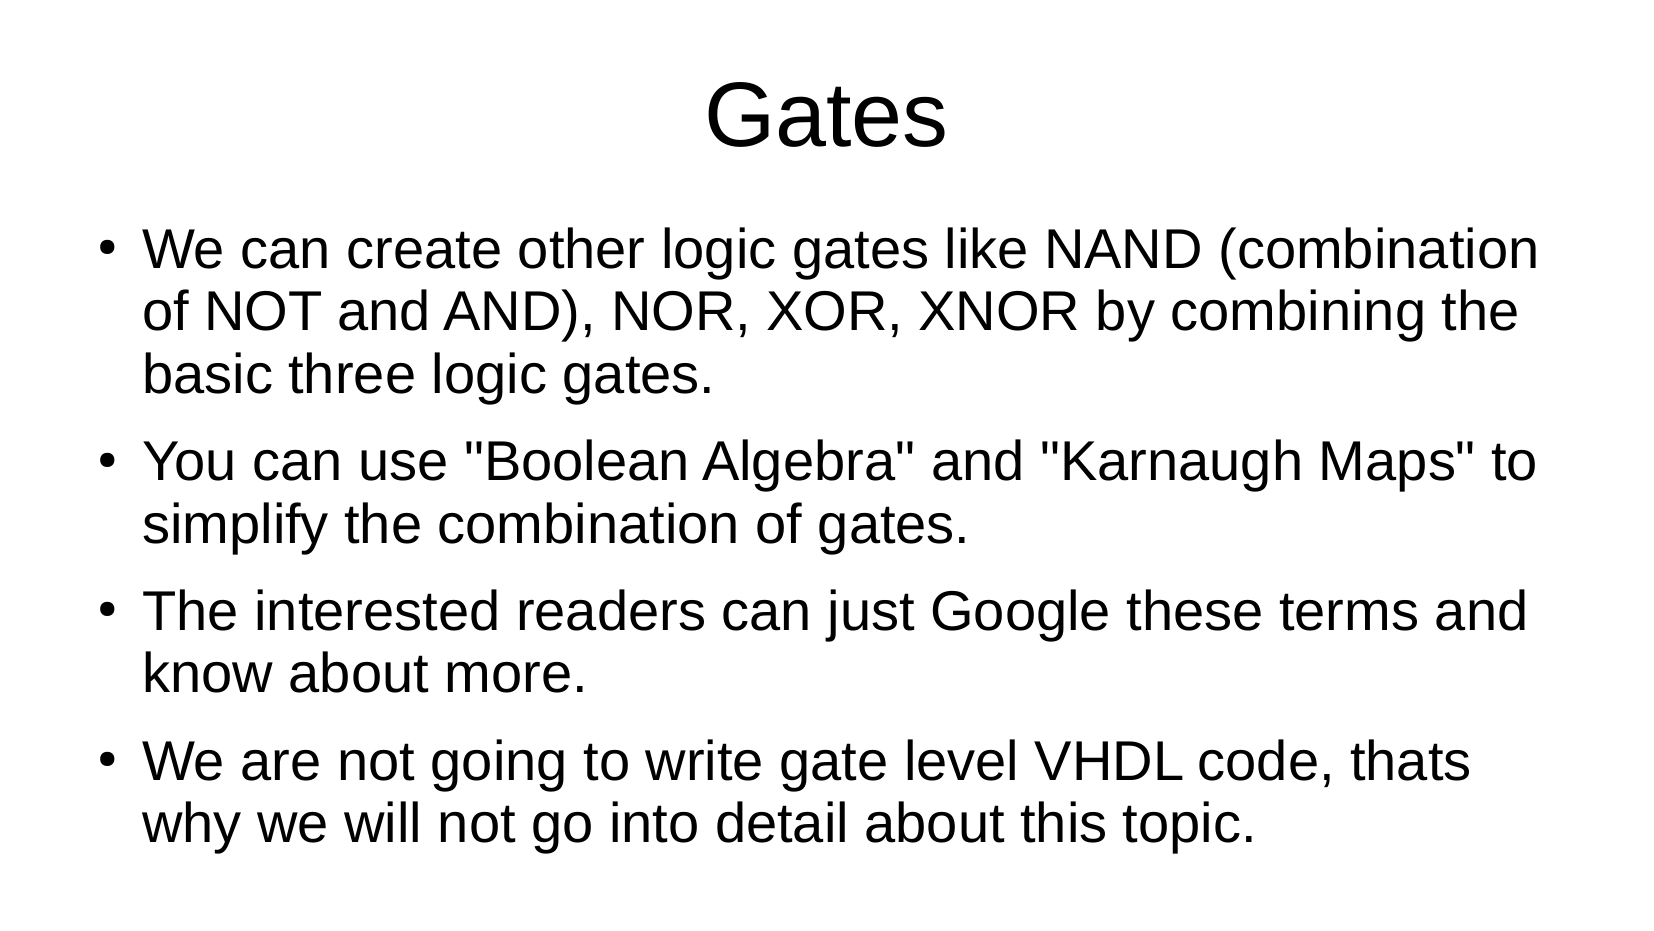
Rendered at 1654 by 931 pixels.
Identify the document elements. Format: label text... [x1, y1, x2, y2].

title Gates [82, 37, 1571, 193]
list We can create other logic gates like NAND (combination of NOT and AND), NOR, XOR, XNOR by combining the basic three logic gates. You can use "Boolean Algebra" and "Karnaugh Maps" to simplify the combination of gates. The interested readers can just Google these terms and know about more. We are not going to write gate level VHDL code, thats why we will not go into detail about this topic. [82, 217, 1571, 856]
